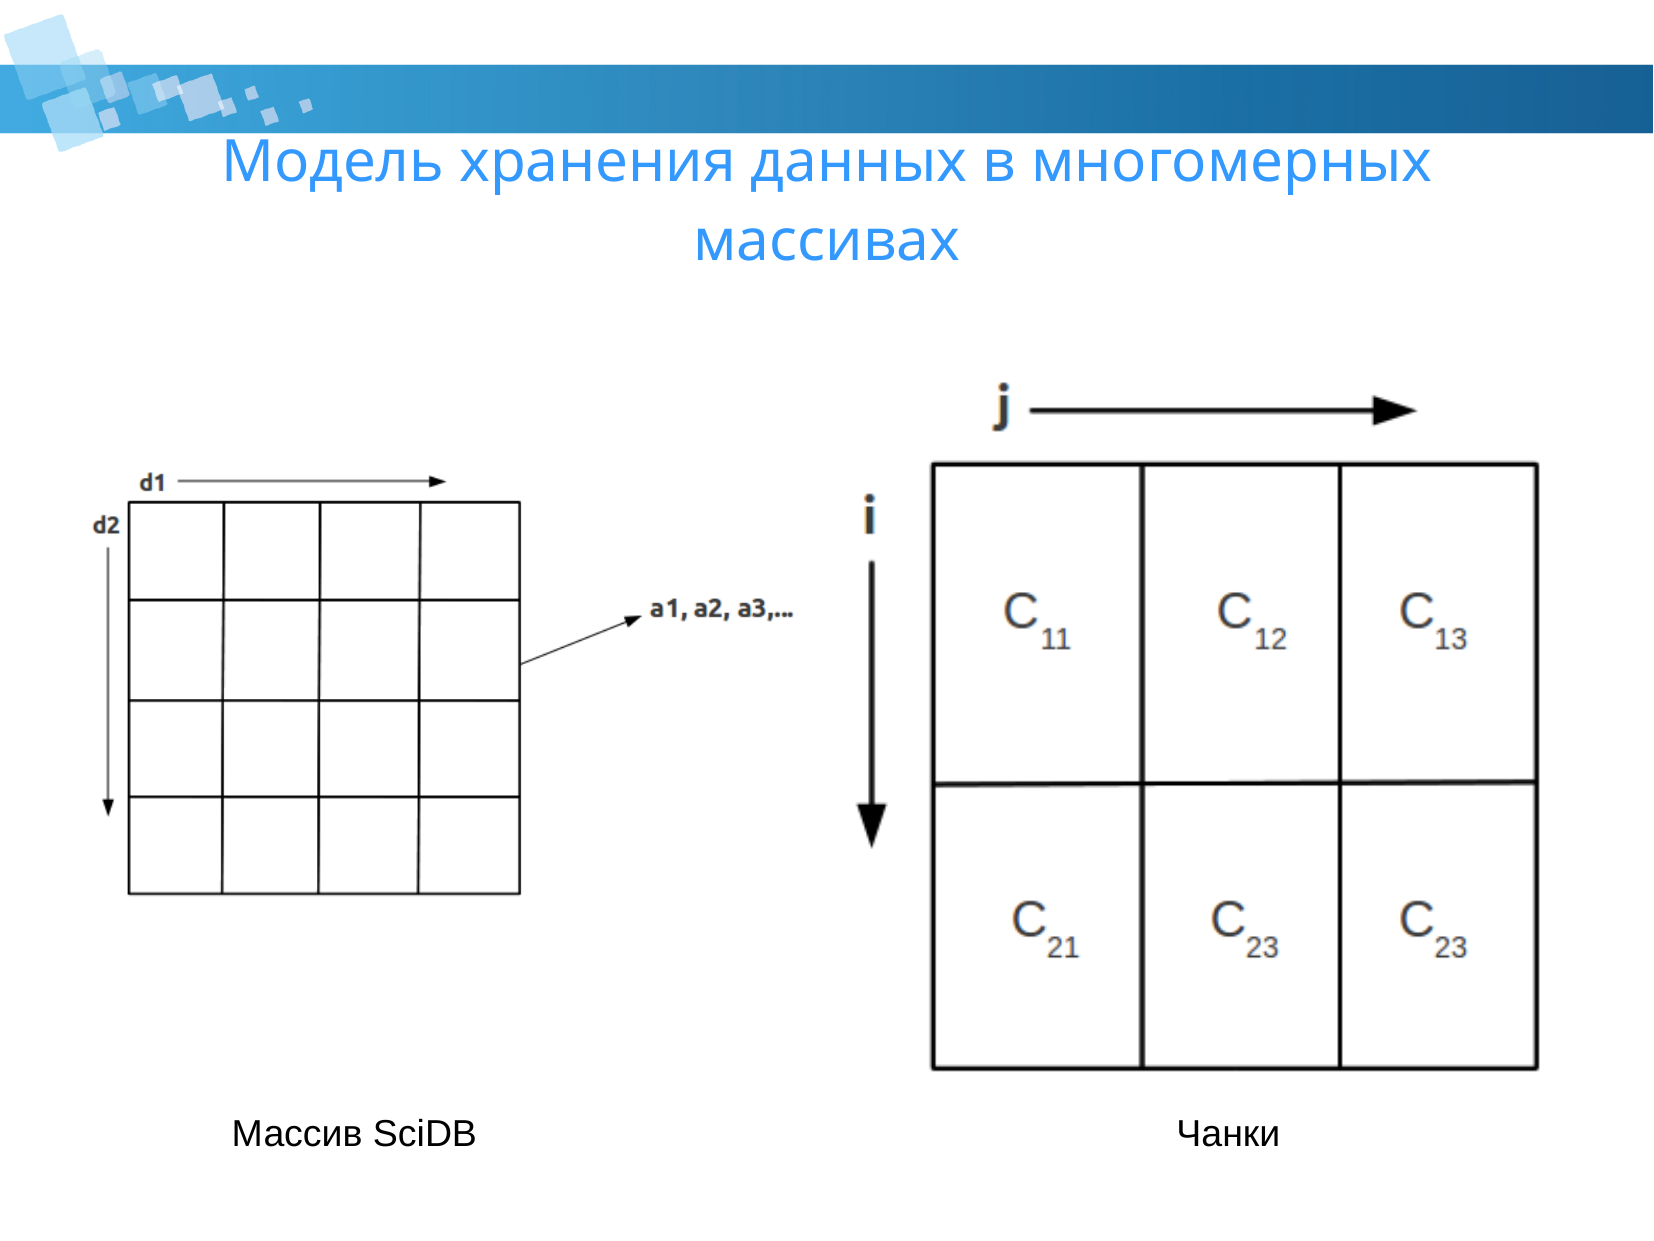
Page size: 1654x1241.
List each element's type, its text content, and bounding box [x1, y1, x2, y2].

title Модель хранения данных в многомерных массивах [82, 94, 1571, 302]
text_box Чанки [992, 1086, 1465, 1182]
text_box Массив SciDB [118, 1086, 591, 1182]
picture [0, 0, 1653, 1238]
